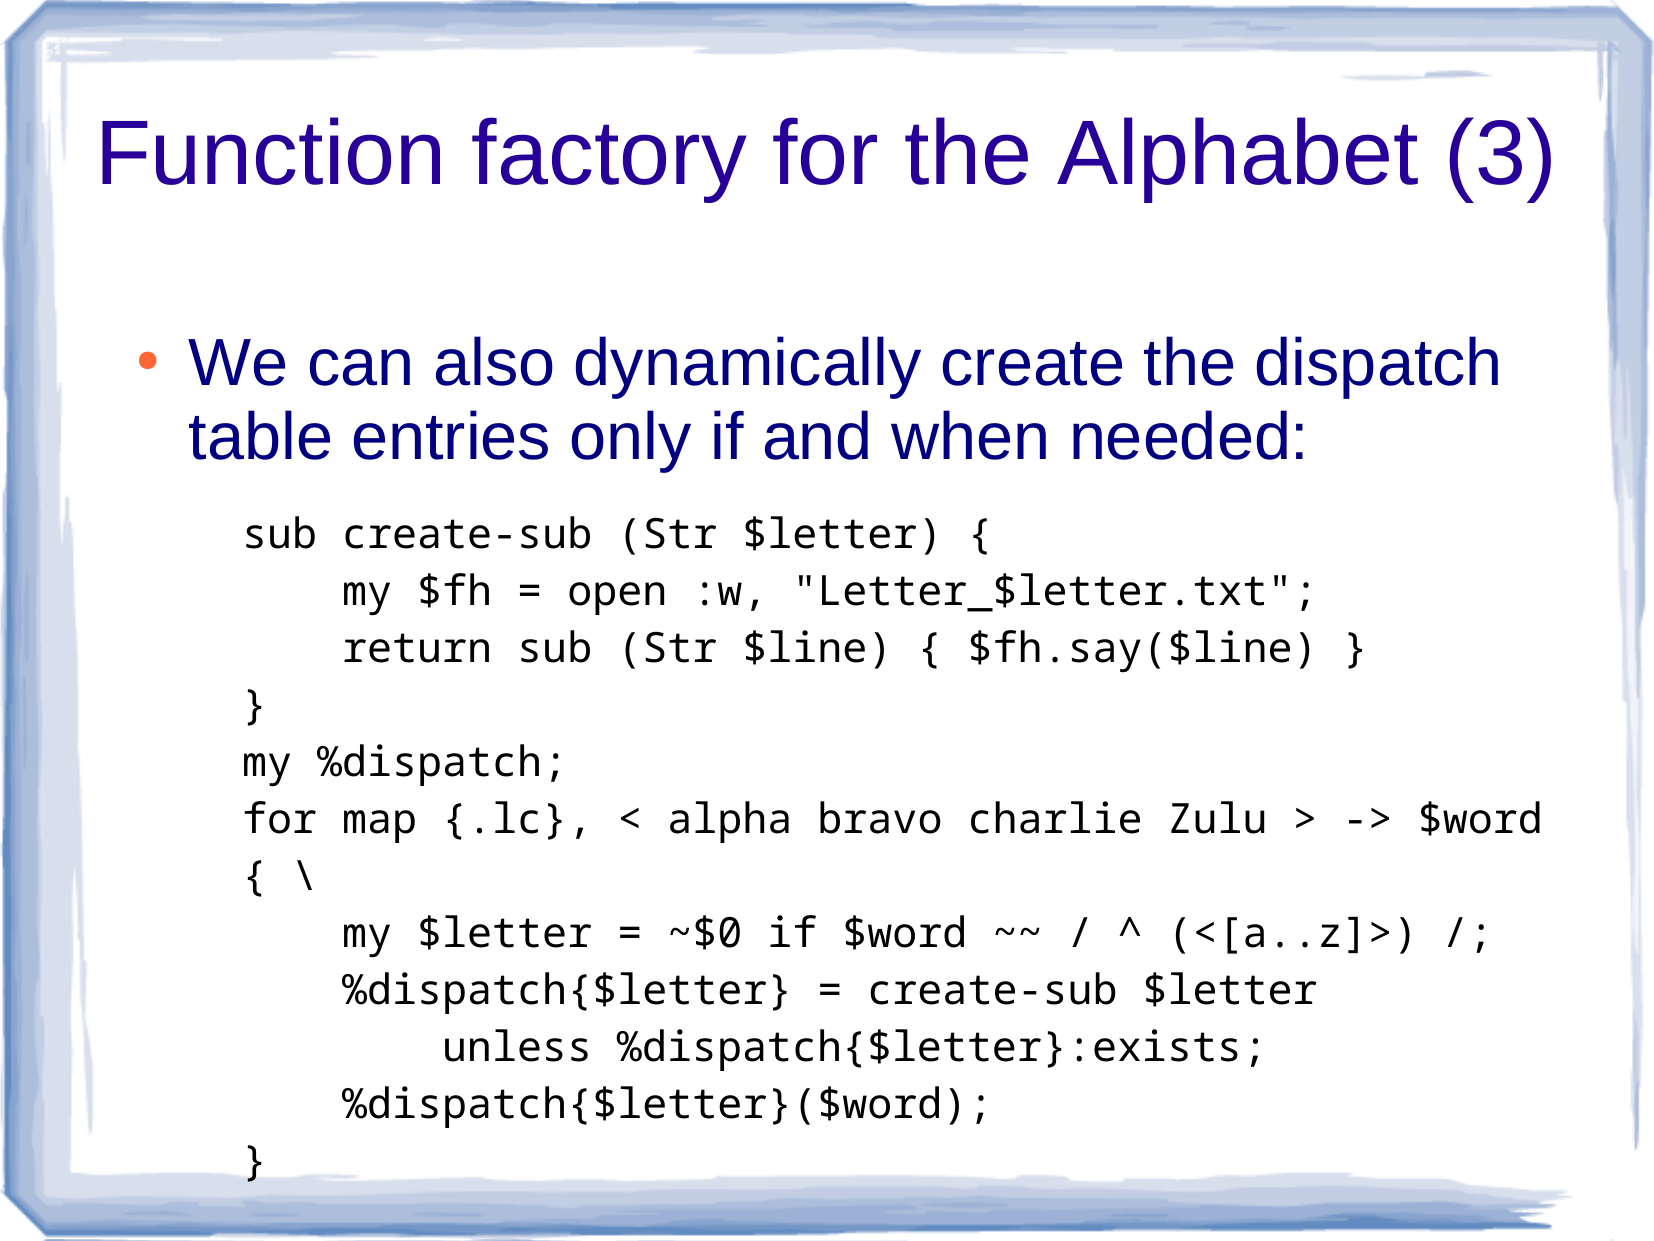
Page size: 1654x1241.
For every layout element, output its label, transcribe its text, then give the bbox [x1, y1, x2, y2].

title Function factory for the Alphabet (3) [82, 49, 1571, 257]
picture [0, 0, 1654, 1241]
list We can also dynamically create the dispatch table entries only if and when needed: sub create-sub (Str $letter) { my $fh = open :w, "Letter_$letter.txt"; return sub (Str $line) { $fh.say($line) } } my %dispatch; for map {.lc}, < alpha bravo charlie Zulu > -> $word { \ my $letter = ~$0 if $word ~~ / ^ (<[a..z]>) /; %dispatch{$letter} = create-sub $letter unless %dispatch{$letter}:exists; %dispatch{$letter}($word); } [118, 324, 1571, 1107]
